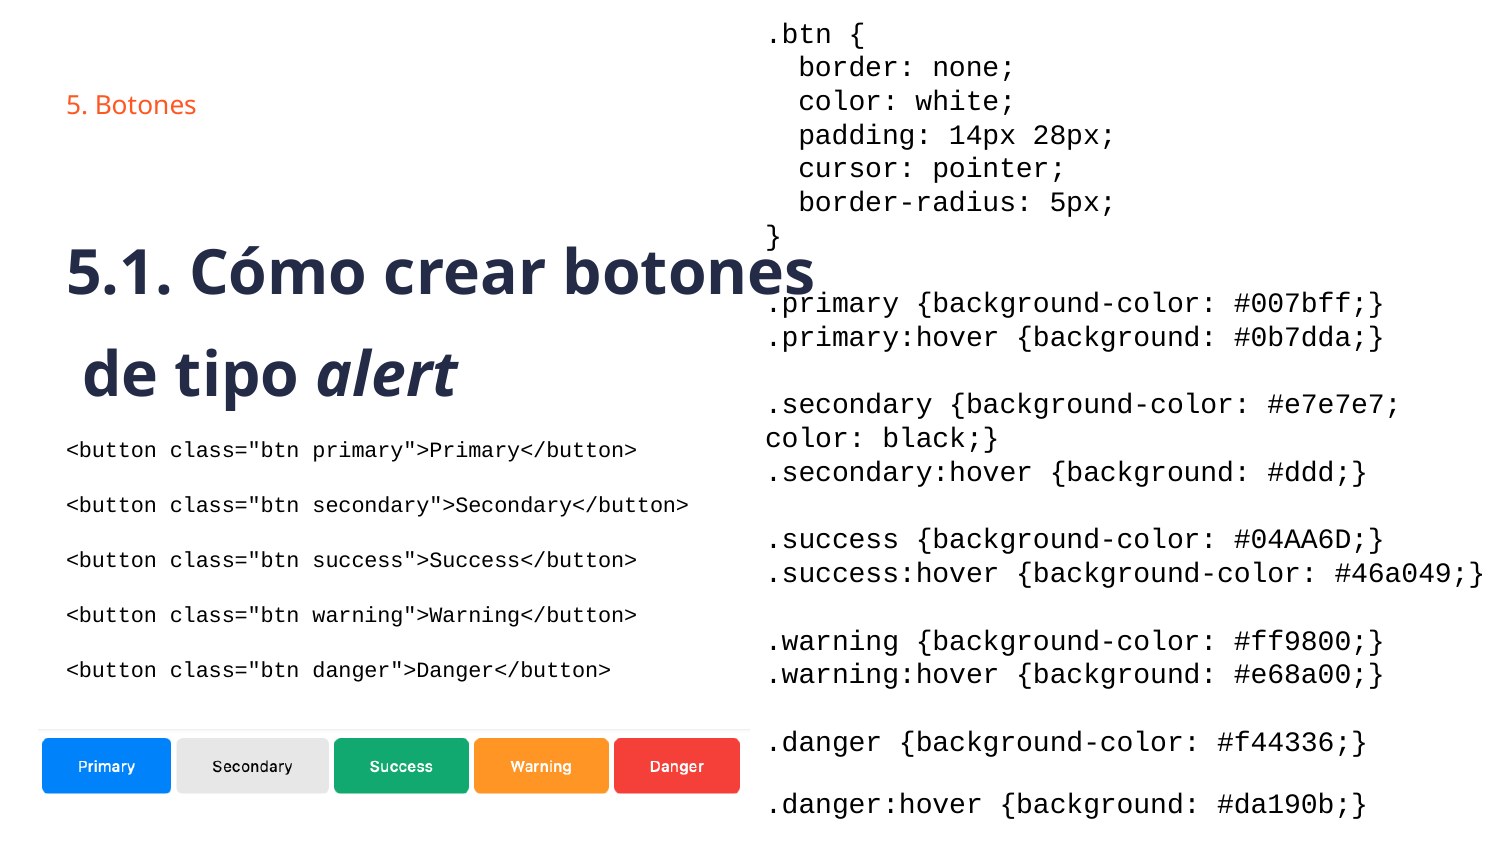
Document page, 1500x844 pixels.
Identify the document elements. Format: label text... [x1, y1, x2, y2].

text_box .btn { border: none; color: white; padding: 14px 28px; cursor: pointer; border-radius: 5px; } .primary {background-color: #007bff;} .primary:hover {background: #0b7dda;} .secondary {background-color: #e7e7e7; color: black;} .secondary:hover {background: #ddd;} .success {background-color: #04AA6D;} .success:hover {background-color: #46a049;} .warning {background-color: #ff9800;} .warning:hover {background: #e68a00;} .danger {background-color: #f44336;} .danger:hover {background: #da190b;} [749, 0, 1500, 834]
list 5.1. Cómo crear botones de tipo alert <button class="btn primary">Primary</button> <button class="btn secondary">Secondary</button> <button class="btn success">Success</button> <button class="btn warning">Warning</button> <button class="btn danger">Danger</button> [51, 189, 749, 729]
title 5. Botones [51, 72, 749, 167]
picture [38, 729, 750, 807]
